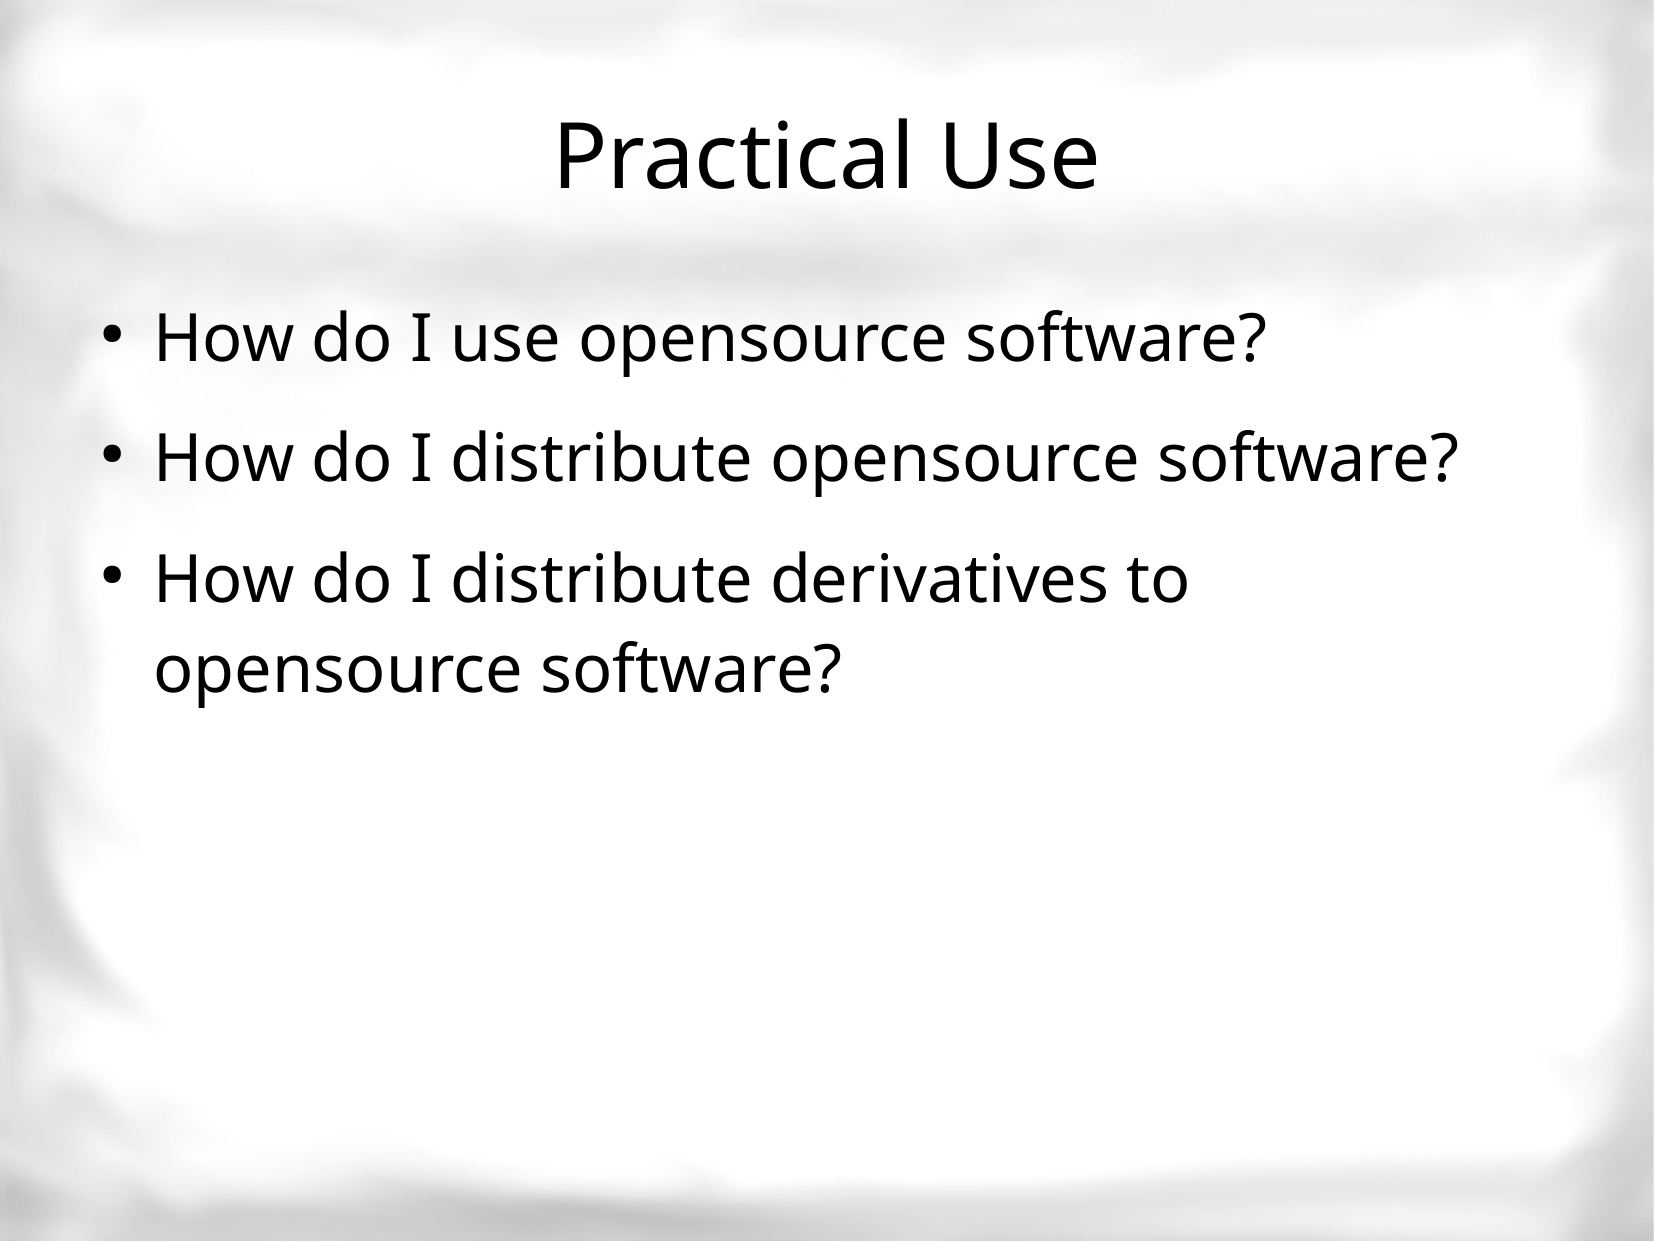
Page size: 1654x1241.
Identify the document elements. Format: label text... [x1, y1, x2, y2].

picture [0, 0, 1654, 1241]
title Practical Use [82, 49, 1571, 257]
list How do I use opensource software? How do I distribute opensource software? How do I distribute derivatives to opensource software? [82, 290, 1538, 1193]
